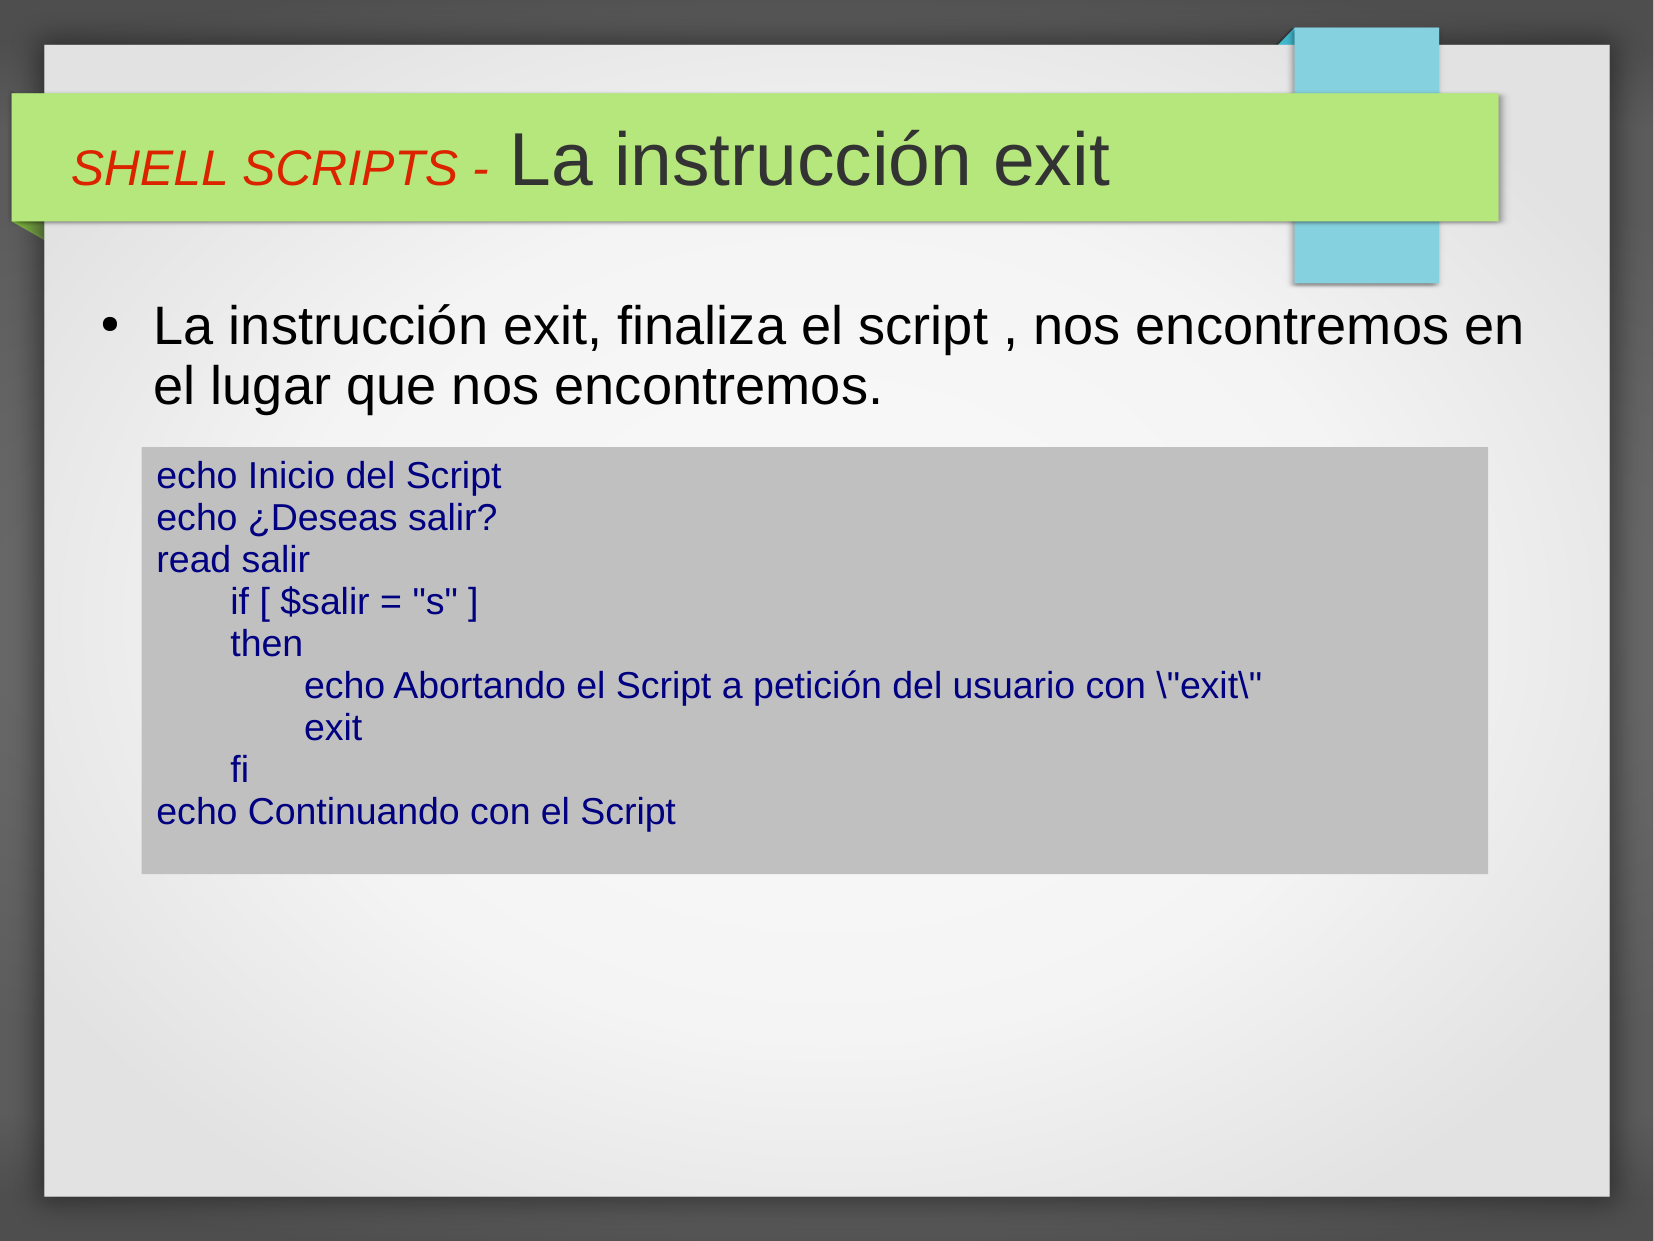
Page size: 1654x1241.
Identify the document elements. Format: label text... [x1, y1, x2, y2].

text_box echo Inicio del Script echo ¿Deseas salir? read salir if [ $salir = "s" ] then echo Abortando el Script a petición del usuario con \"exit\" exit fi echo Continuando con el Script [141, 447, 1489, 875]
picture [0, 0, 1654, 1241]
title SHELL SCRIPTS - La instrucción exit [70, 106, 1229, 213]
list La instrucción exit, finaliza el script , nos encontremos en el lugar que nos encontremos. [82, 295, 1538, 472]
